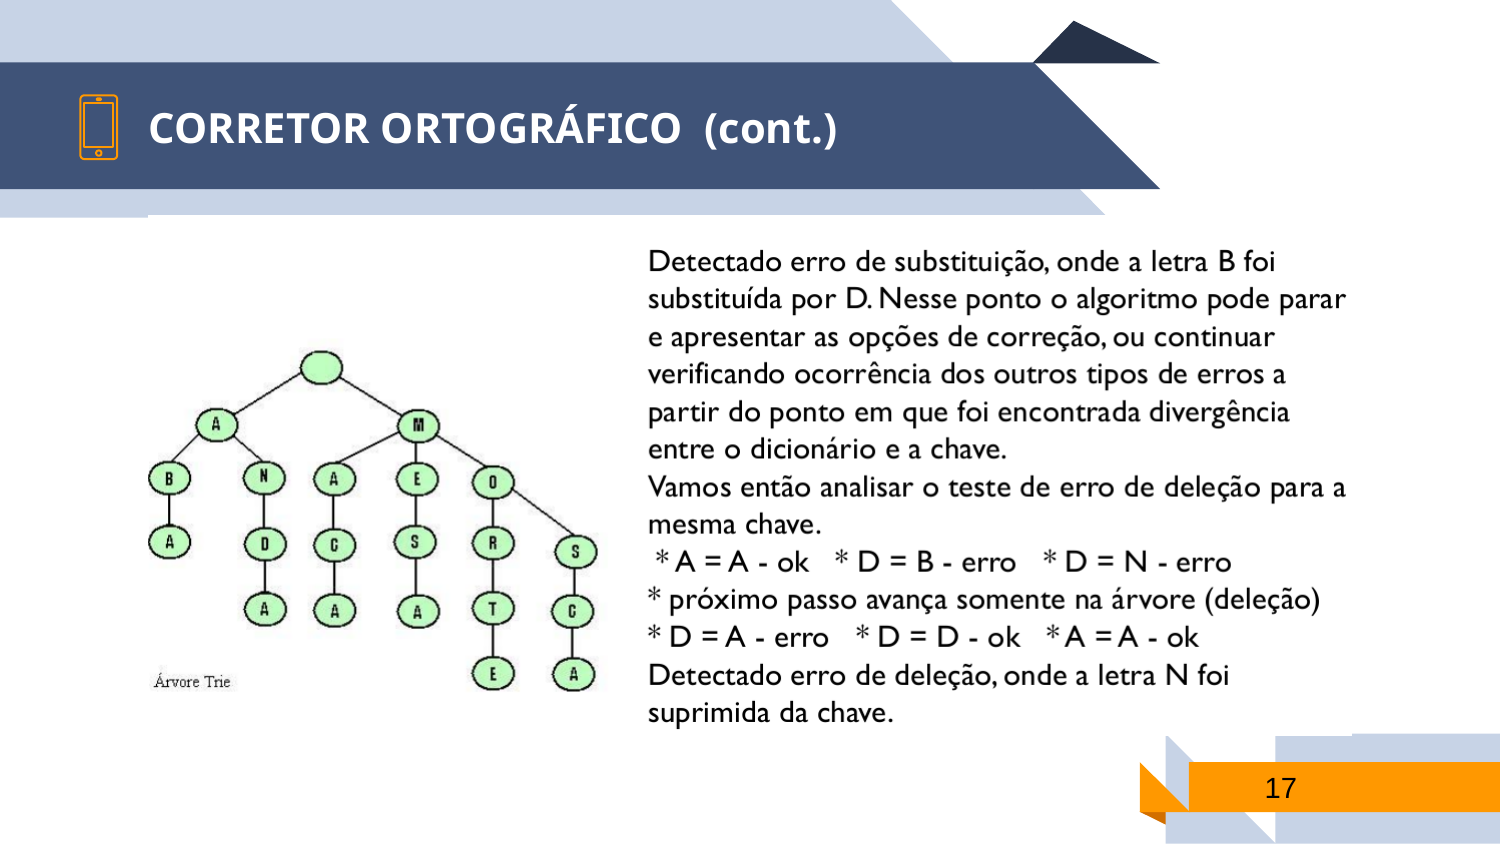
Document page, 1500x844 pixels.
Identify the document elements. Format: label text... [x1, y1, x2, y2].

slide_number <number> [1249, 760, 1494, 813]
title CORRETOR ORTOGRÁFICO (cont.) [133, 64, 997, 190]
picture [148, 215, 1352, 736]
